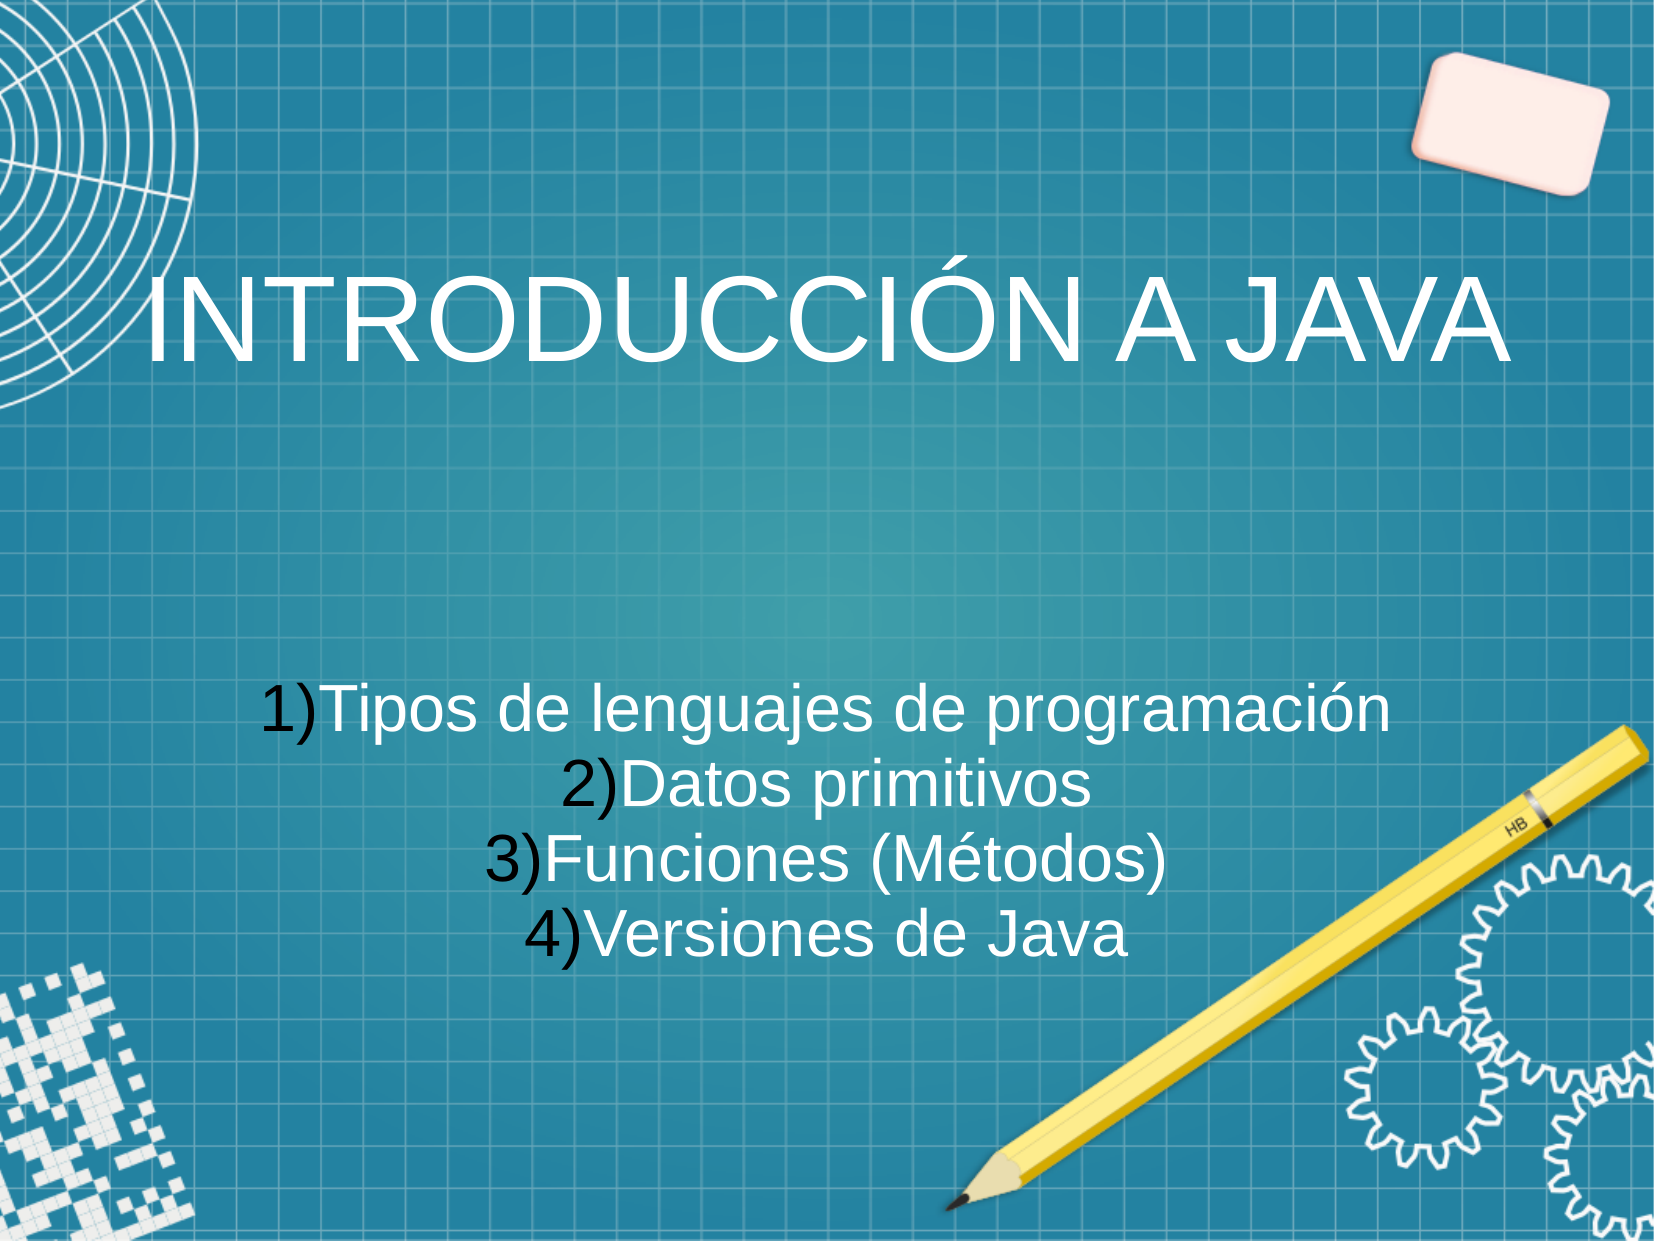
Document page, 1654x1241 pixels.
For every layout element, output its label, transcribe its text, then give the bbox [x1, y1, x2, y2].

picture [0, 0, 1654, 1241]
title INTRODUCCIÓN A JAVA [82, 177, 1571, 461]
subtitle Tipos de lenguajes de programación Datos primitivos Funciones (Métodos) Versiones de Java [82, 519, 1571, 1123]
